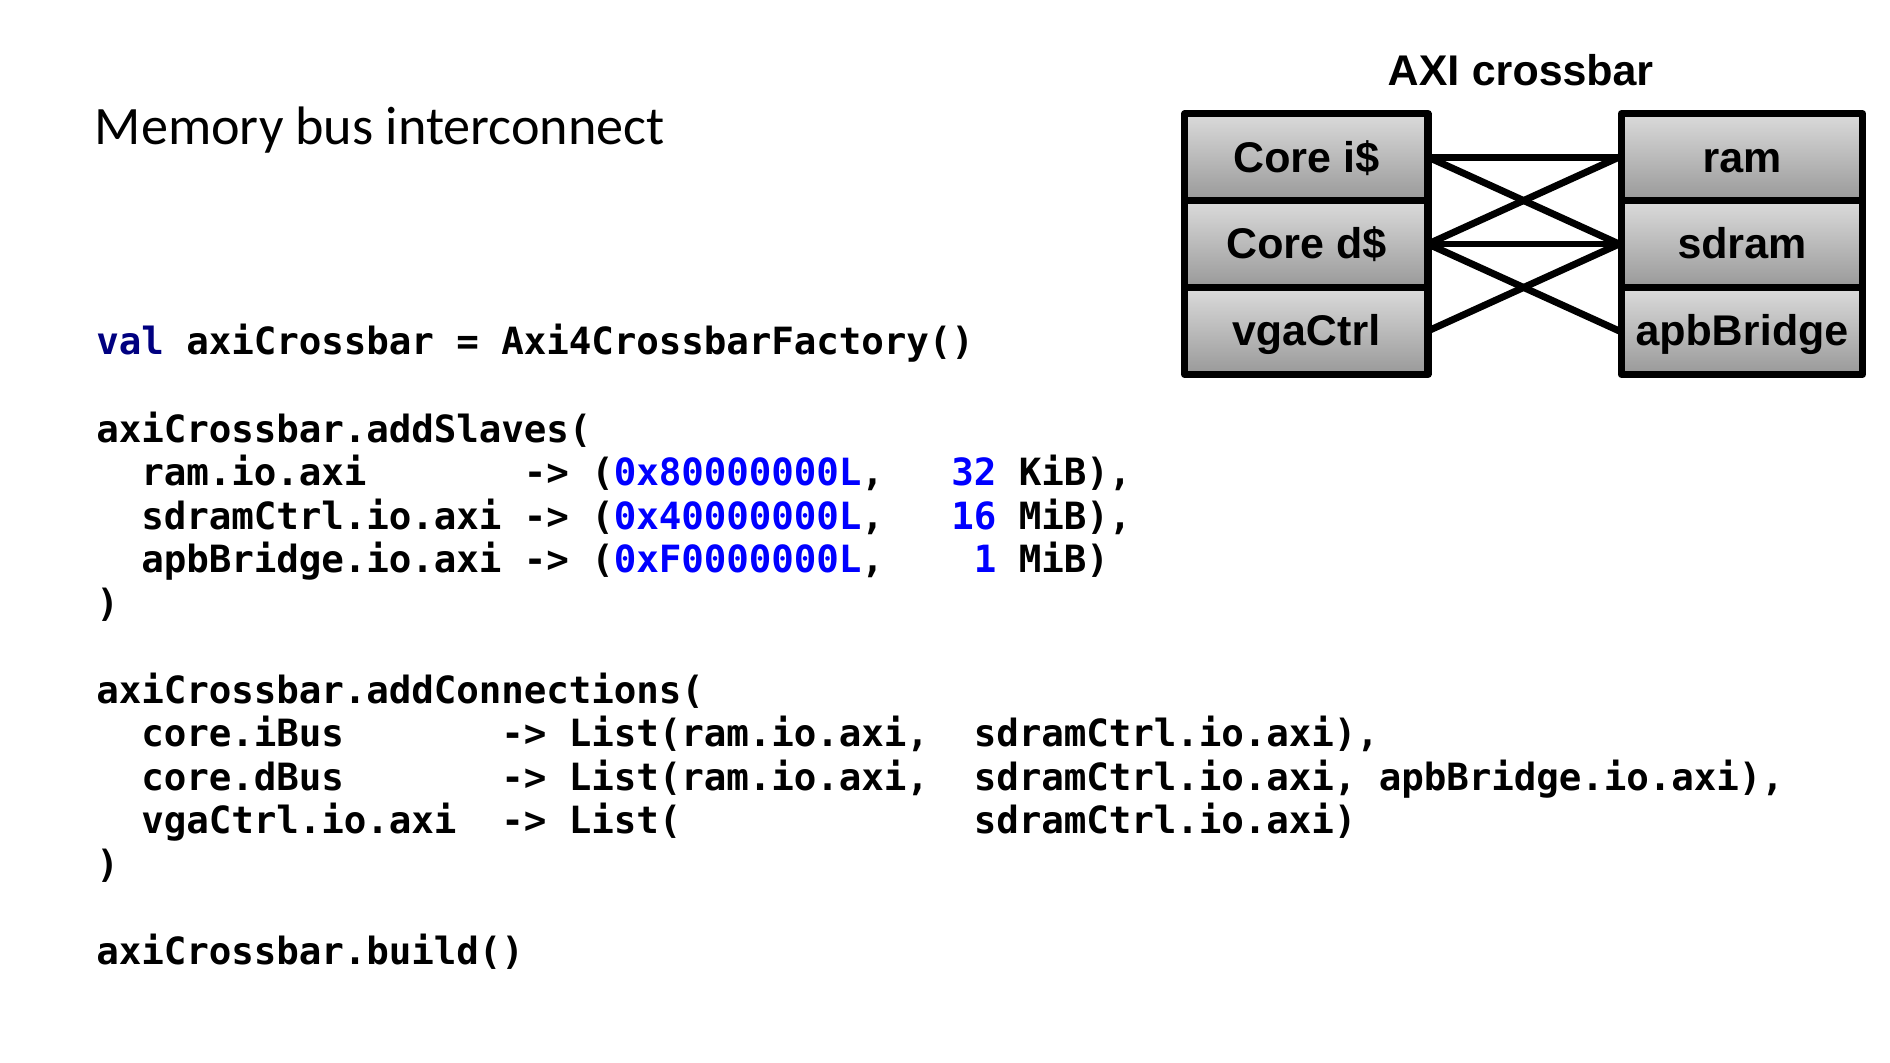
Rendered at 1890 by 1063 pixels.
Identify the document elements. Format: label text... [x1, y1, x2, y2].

title Memory bus interconnect [94, 42, 1181, 220]
picture [1181, 35, 1867, 378]
text_box val axiCrossbar = Axi4CrossbarFactory() axiCrossbar.addSlaves( ram.io.axi -> (0x80000000L, 32 KiB), sdramCtrl.io.axi -> (0x40000000L, 16 MiB), apbBridge.io.axi -> (0xF0000000L, 1 MiB) ) axiCrossbar.addConnections( core.iBus -> List(ram.io.axi, sdramCtrl.io.axi), core.dBus -> List(ram.io.axi, sdramCtrl.io.axi, apbBridge.io.axi), vgaCtrl.io.axi -> List( sdramCtrl.io.axi) ) axiCrossbar.build() [81, 312, 1890, 1063]
